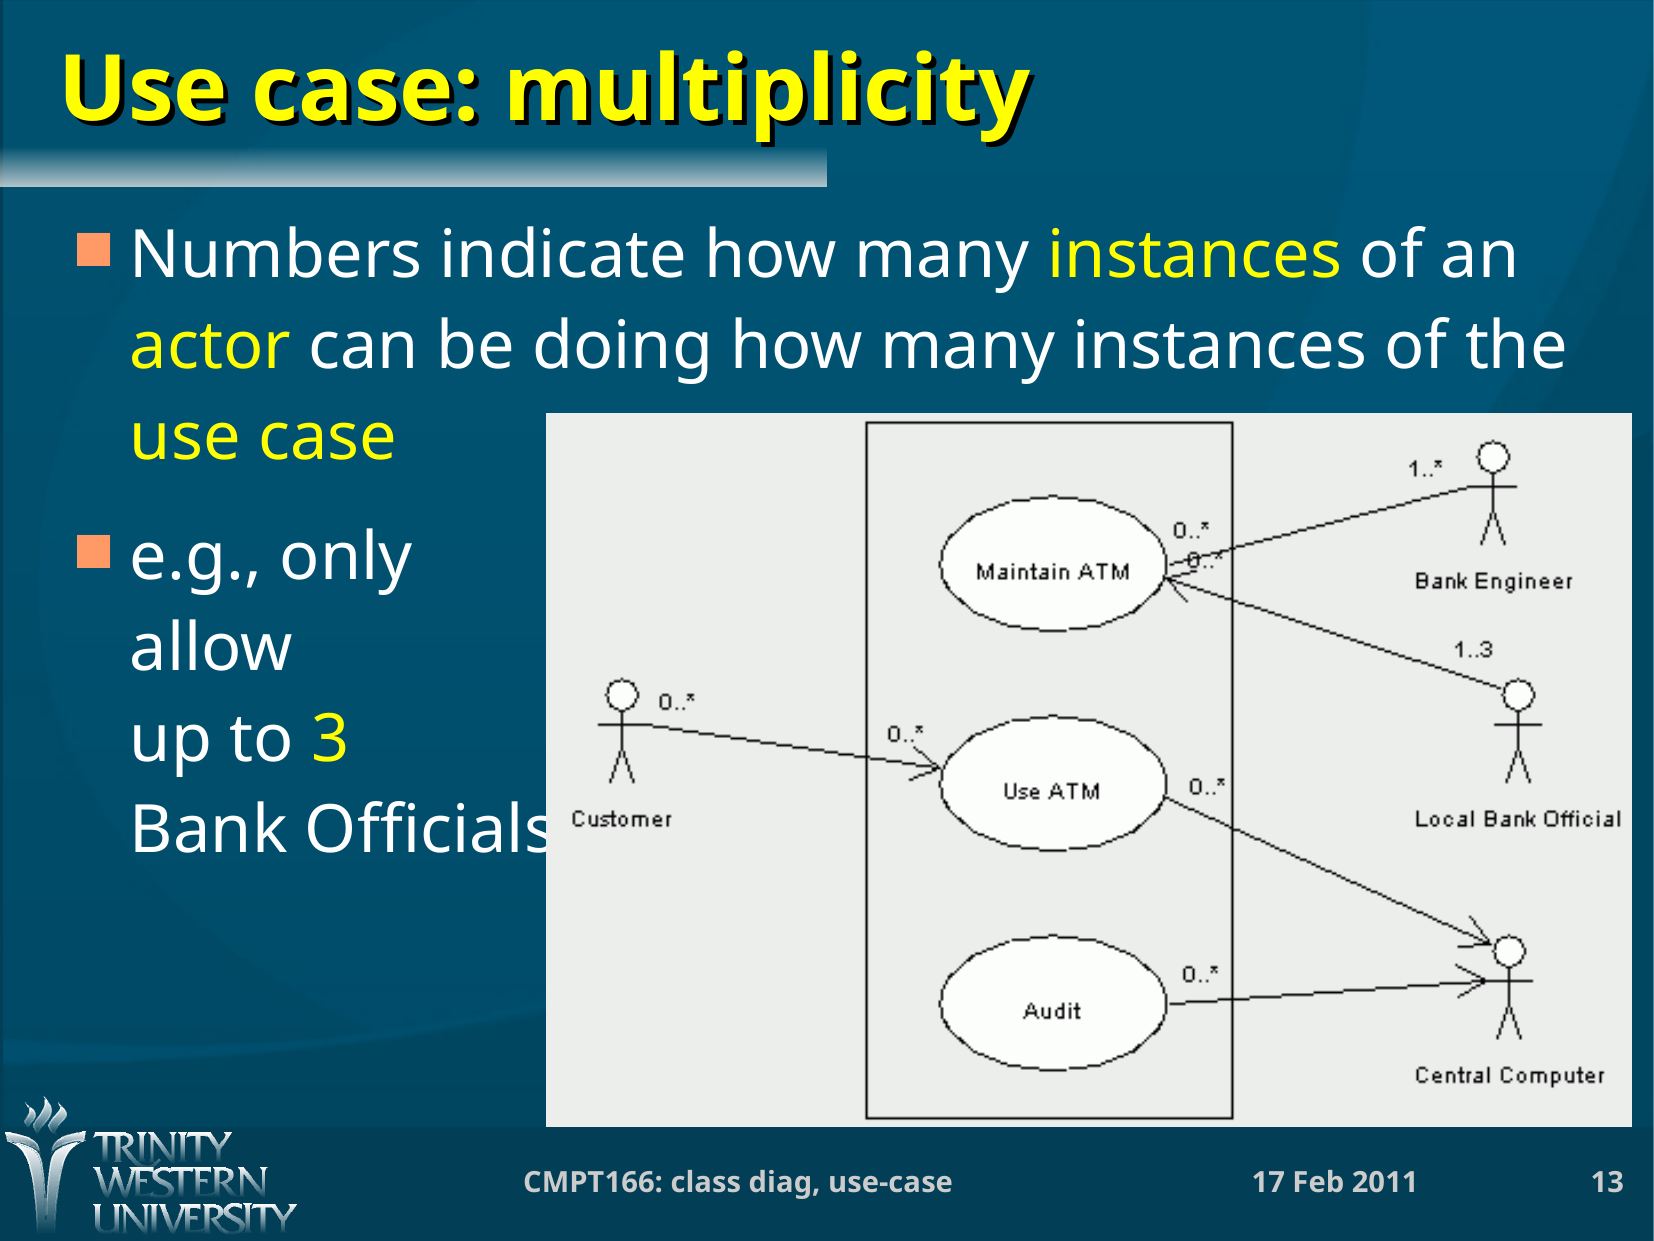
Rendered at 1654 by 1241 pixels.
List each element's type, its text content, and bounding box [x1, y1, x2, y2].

picture [38, 1227, 54, 1232]
picture [546, 414, 1631, 1126]
text_box Company [0, 154, 827, 158]
title Use case: multiplicity [59, 19, 1595, 148]
list Numbers indicate how many instances of an actor can be doing how many instances of the use case e.g., only allow up to 3 Bank Officials [59, 206, 1625, 1026]
